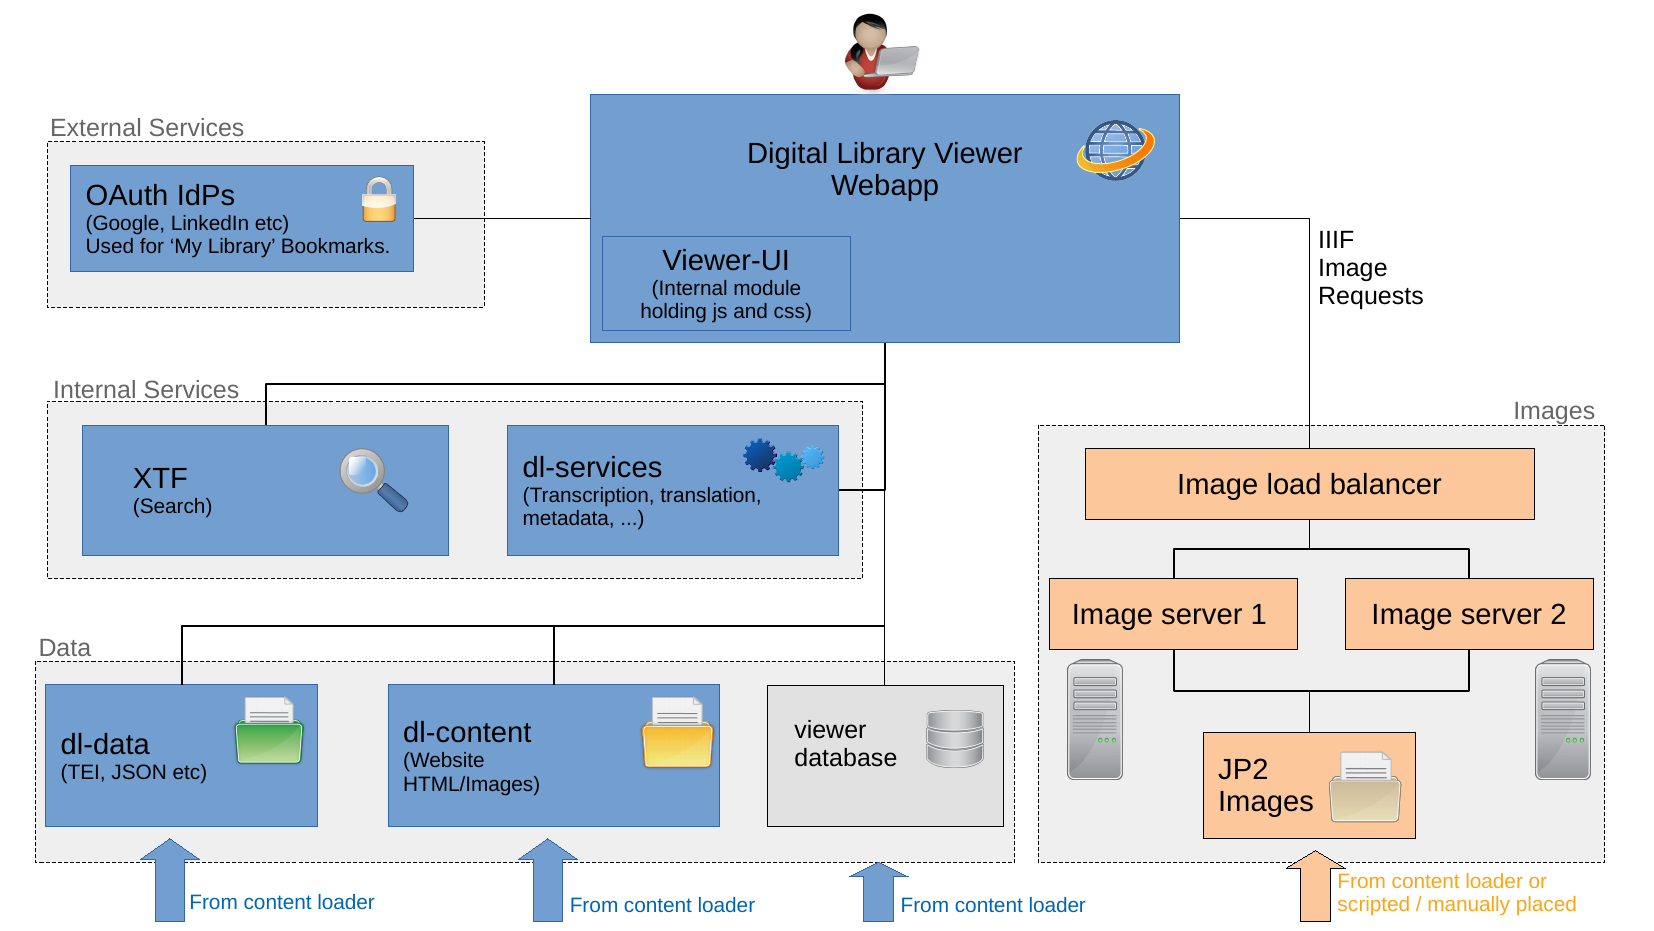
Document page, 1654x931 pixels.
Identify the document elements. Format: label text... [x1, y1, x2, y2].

text_box OAuth IdPs (Google, LinkedIn etc) Used for ‘My Library’ Bookmarks. [70, 165, 414, 272]
text_box Image server 2 [1345, 578, 1594, 650]
text_box From content loader [885, 885, 1101, 924]
text_box [47, 141, 485, 308]
picture [1067, 659, 1123, 780]
text_box Internal Services [38, 368, 255, 412]
text_box From content loader [174, 883, 390, 922]
text_box dl-services (Transcription, translation, metadata, ...) [507, 425, 839, 556]
text_box dl-content (Website HTML/Images) [388, 684, 720, 827]
text_box Digital Library Viewer Webapp [590, 94, 1180, 343]
picture [739, 437, 827, 485]
text_box From content loader [555, 885, 771, 924]
text_box From content loader or scripted / manually placed [1322, 862, 1607, 931]
picture [637, 696, 718, 772]
text_box Images [1498, 389, 1611, 433]
text_box JP2 Images [1203, 732, 1416, 839]
picture [1324, 751, 1406, 827]
picture [1535, 659, 1591, 780]
picture [838, 9, 922, 95]
text_box viewer database [779, 708, 950, 780]
picture [354, 174, 405, 225]
text_box XTF (Search) [82, 425, 449, 556]
text_box Image server 1 [1049, 578, 1298, 650]
text_box IIIF Image Requests [1303, 218, 1440, 318]
text_box dl-data (TEI, JSON etc) [45, 684, 318, 827]
text_box Data [23, 625, 107, 669]
text_box Image load balancer [1085, 448, 1535, 520]
text_box [1038, 425, 1605, 922]
picture [1074, 106, 1158, 190]
text_box [35, 661, 1015, 922]
picture [230, 696, 308, 768]
text_box External Services [35, 106, 260, 150]
text_box [47, 401, 863, 579]
text_box Viewer-UI (Internal module holding js and css) [602, 236, 851, 331]
text_box [1175, 550, 1468, 690]
picture [333, 439, 414, 520]
